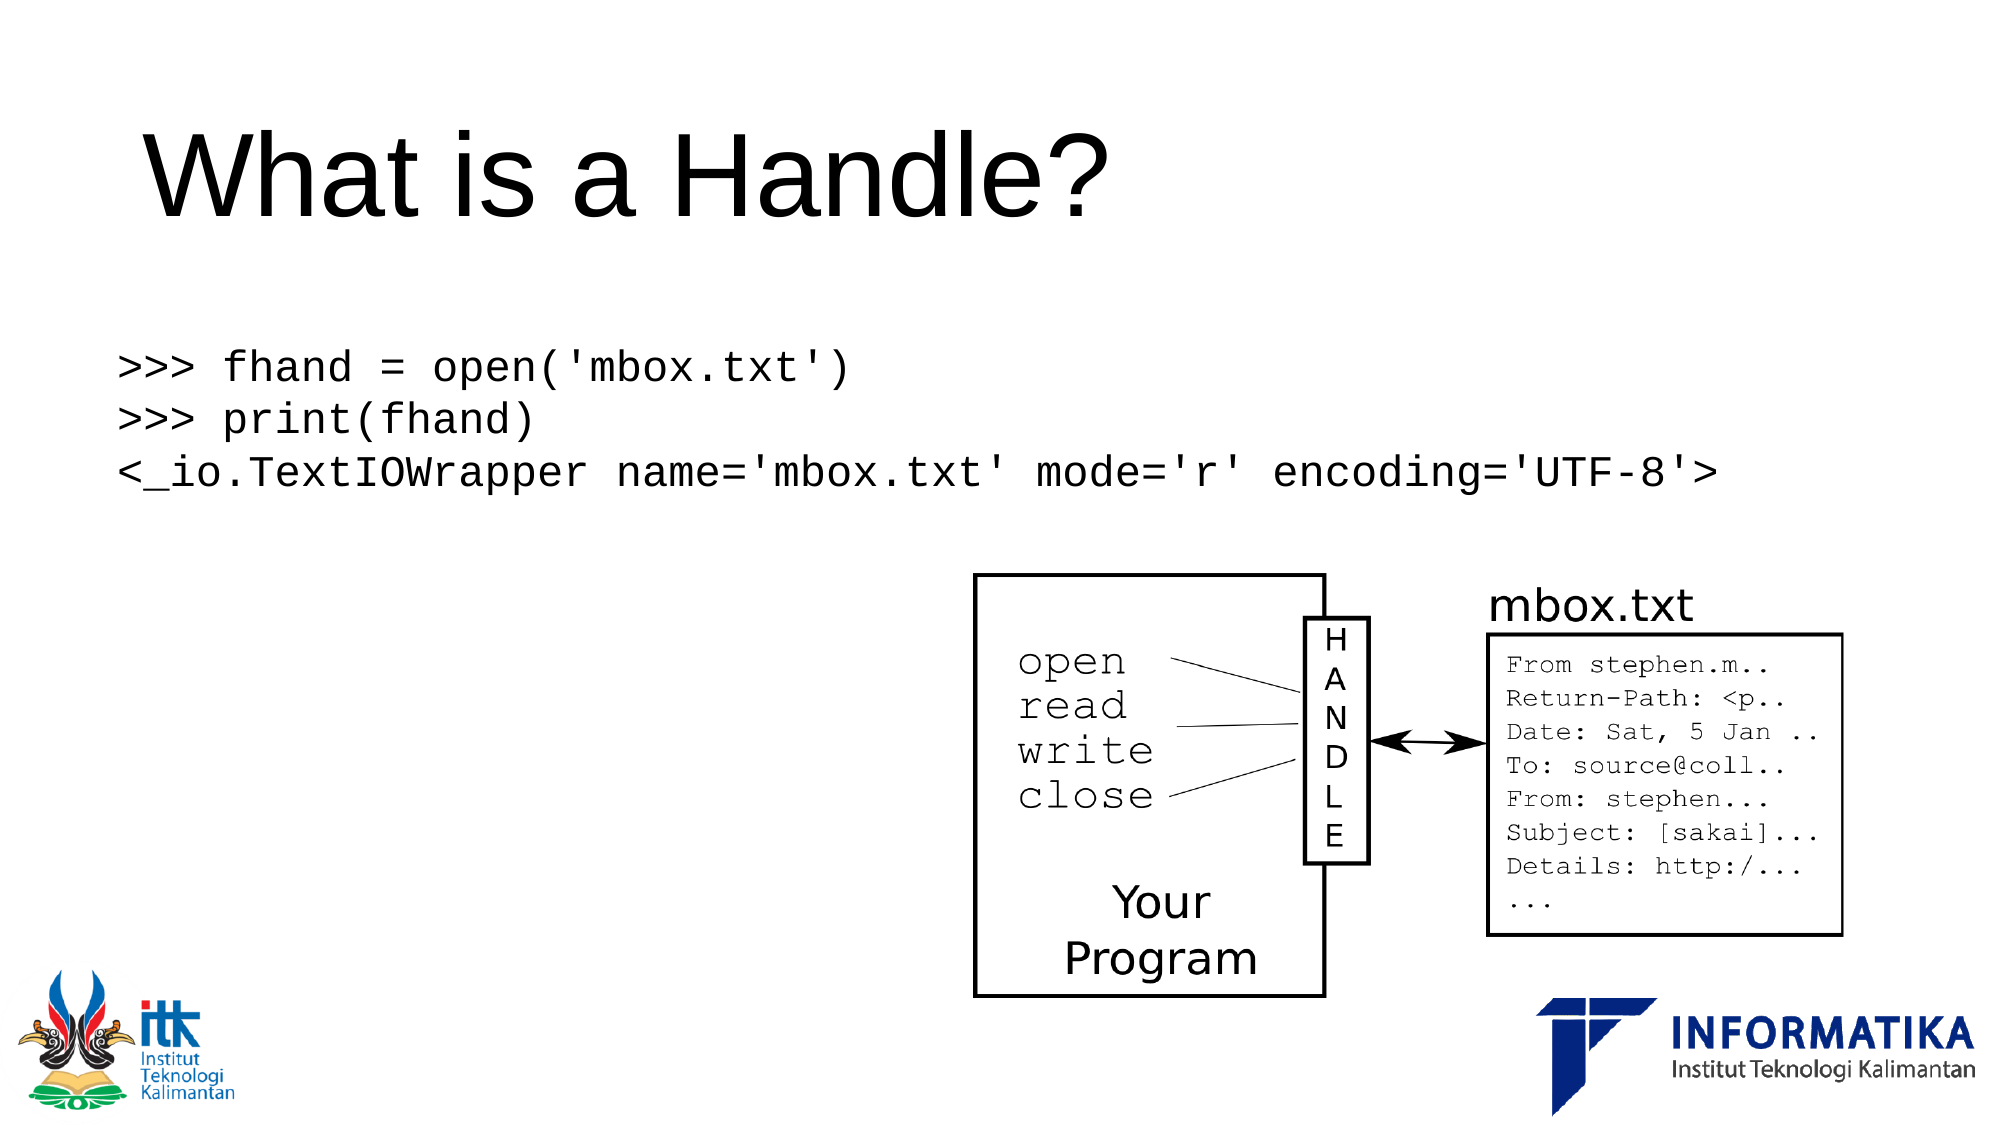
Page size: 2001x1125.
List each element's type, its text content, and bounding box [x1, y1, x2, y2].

text_box >>> fhand = open('mbox.txt') >>> print(fhand) <_io.TextIOWrapper name='mbox.txt' mode='r' encoding='UTF-8'> [117, 314, 1888, 519]
title What is a Handle? [137, 59, 1863, 278]
picture [0, 936, 253, 1125]
picture [973, 571, 1976, 1118]
